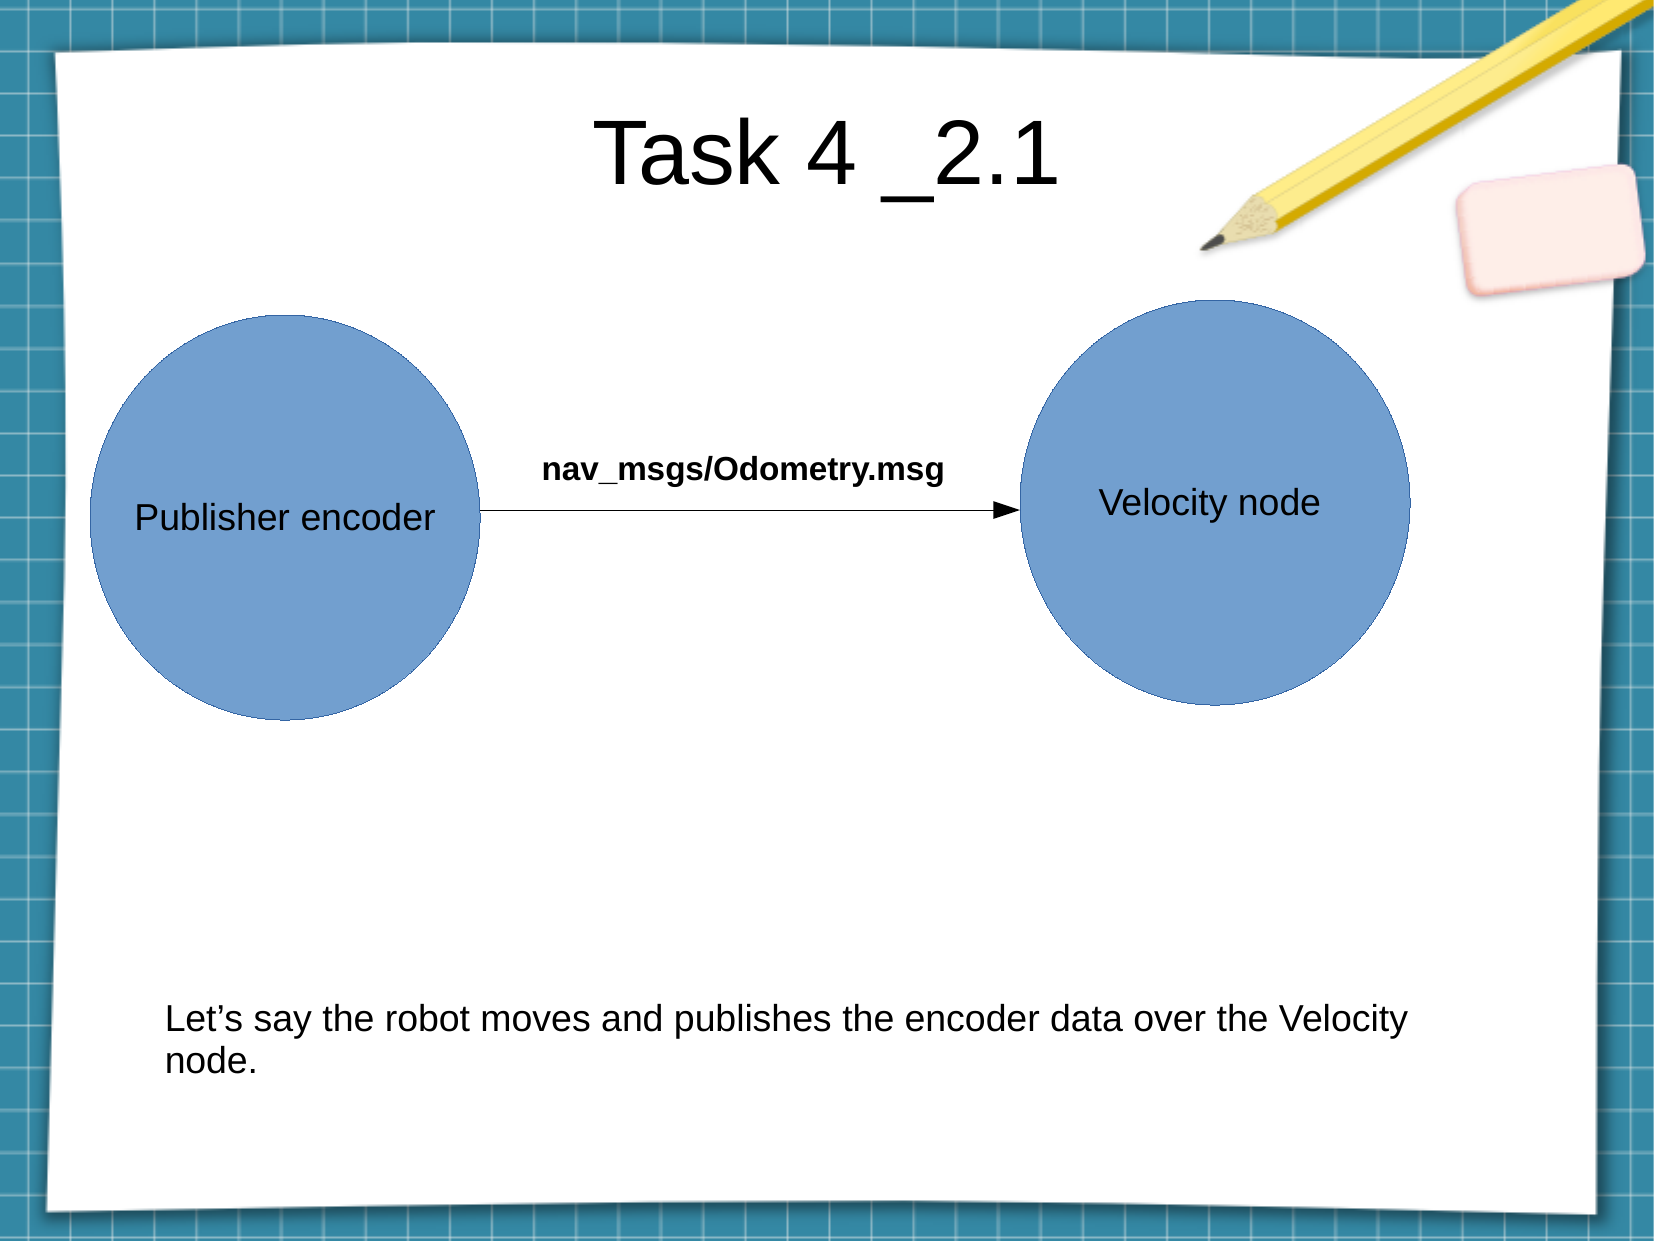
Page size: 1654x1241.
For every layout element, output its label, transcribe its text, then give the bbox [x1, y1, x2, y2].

title Task 4 _2.1 [82, 49, 1571, 257]
picture [0, 0, 1654, 1241]
text_box nav_msgs/Odometry.msg [526, 443, 961, 496]
text_box Velocity node [1020, 300, 1411, 706]
text_box Publisher encoder [90, 315, 481, 721]
text_box Let’s say the robot moves and publishes the encoder data over the Velocity node. [150, 990, 1441, 1131]
